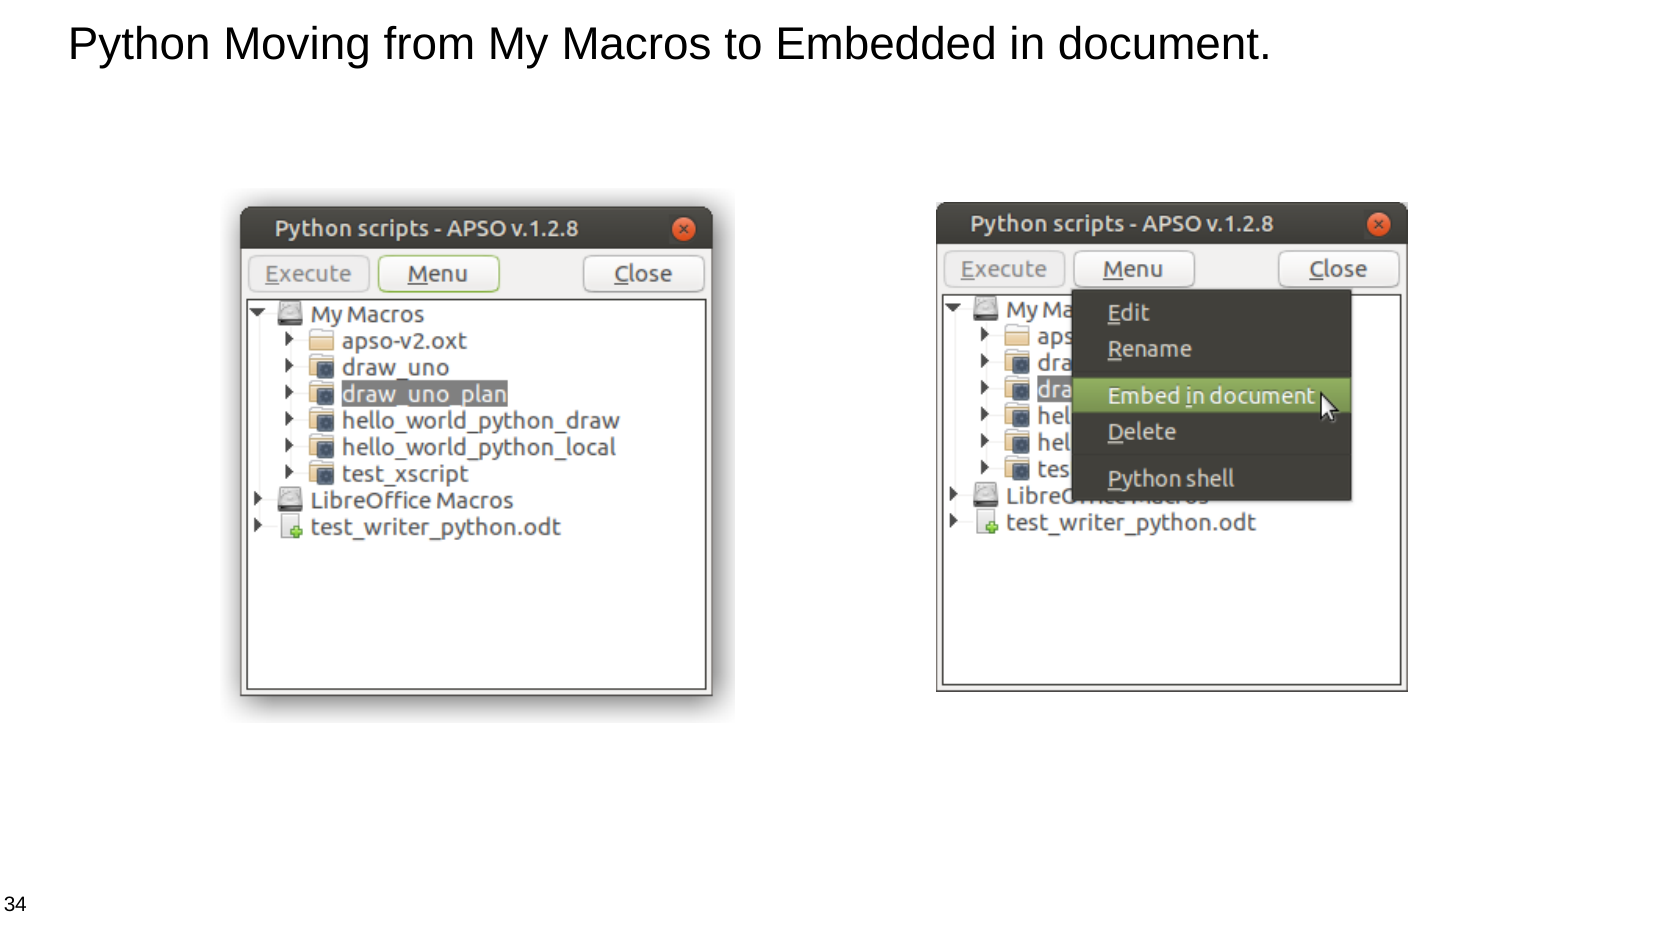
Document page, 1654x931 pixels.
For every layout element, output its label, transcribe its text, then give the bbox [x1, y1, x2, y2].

picture [936, 202, 1408, 692]
picture [220, 188, 735, 723]
text_box <number> [0, 885, 113, 924]
subtitle Python Moving from My Macros to Embedded in document. [67, 17, 1557, 172]
